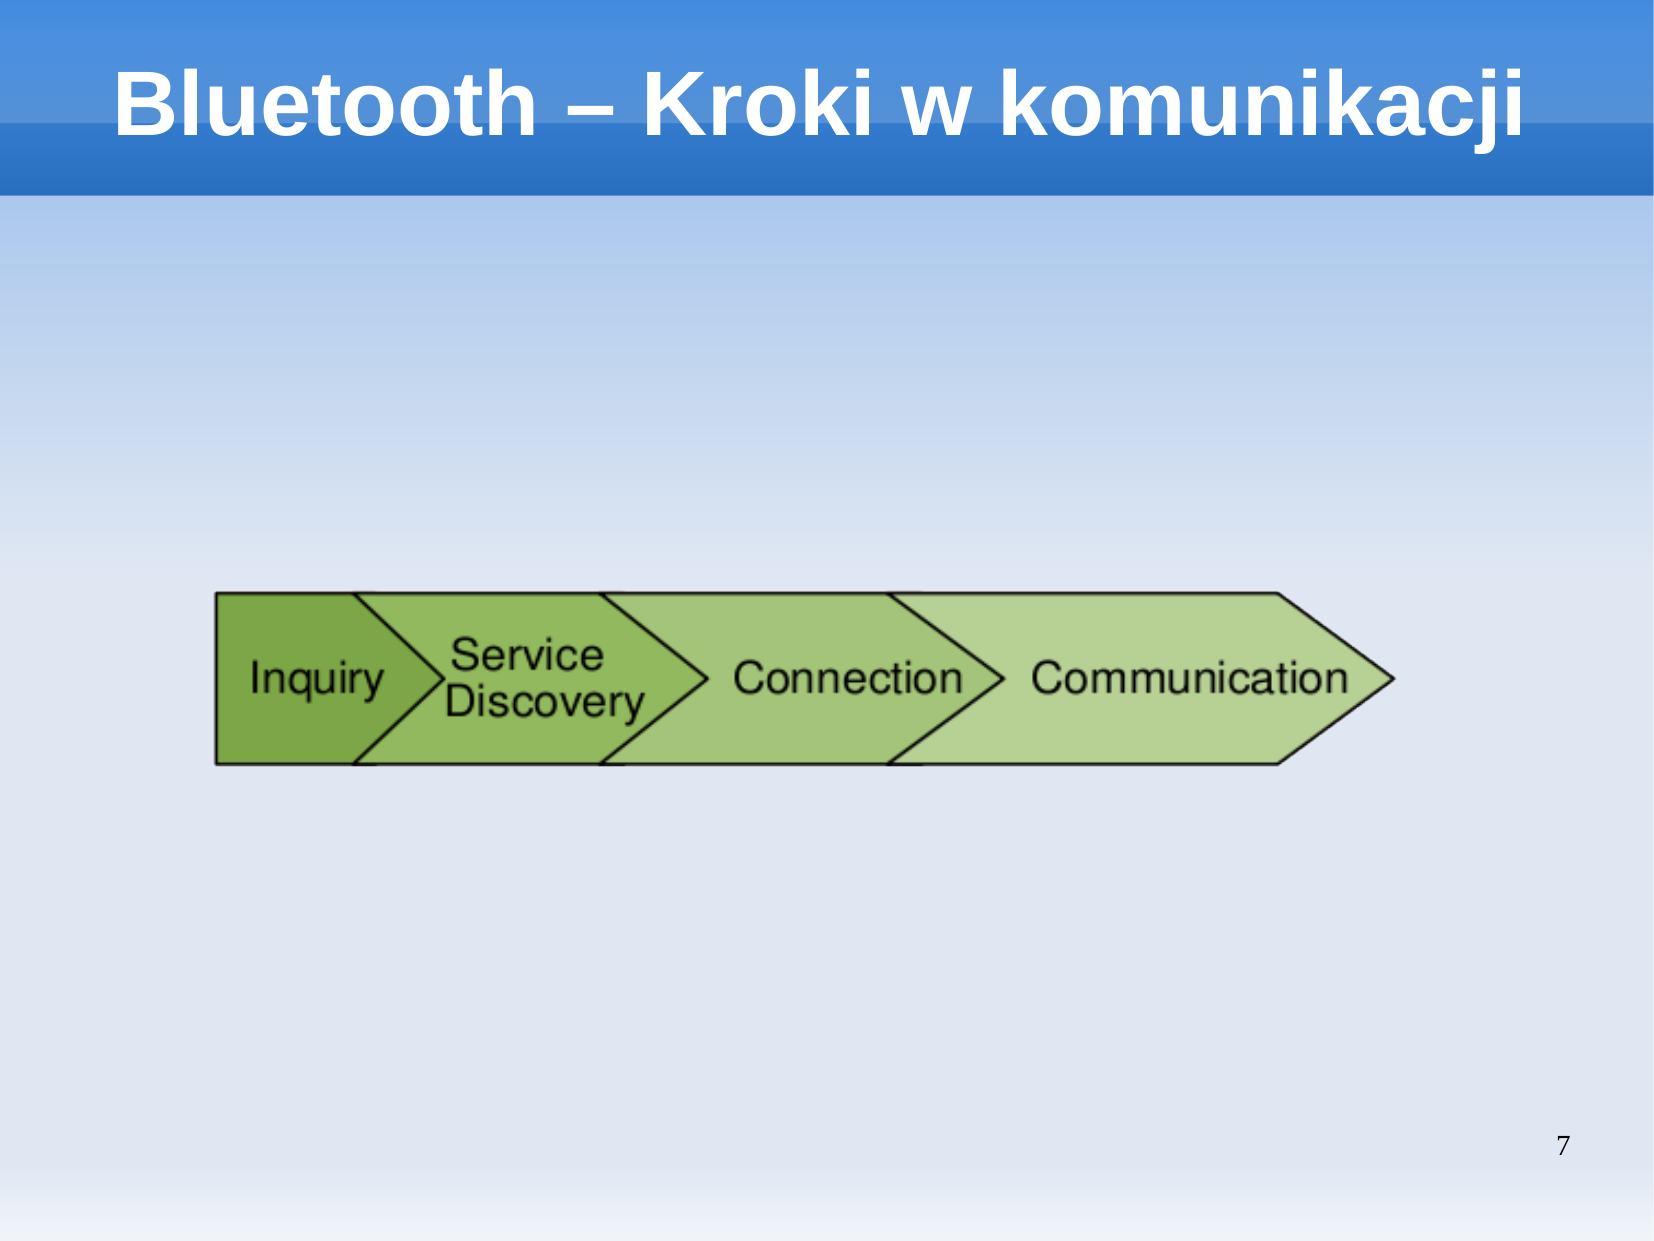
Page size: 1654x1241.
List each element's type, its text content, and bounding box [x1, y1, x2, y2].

picture [0, 0, 1654, 1241]
title Bluetooth – Kroki w komunikacji [76, 0, 1565, 208]
